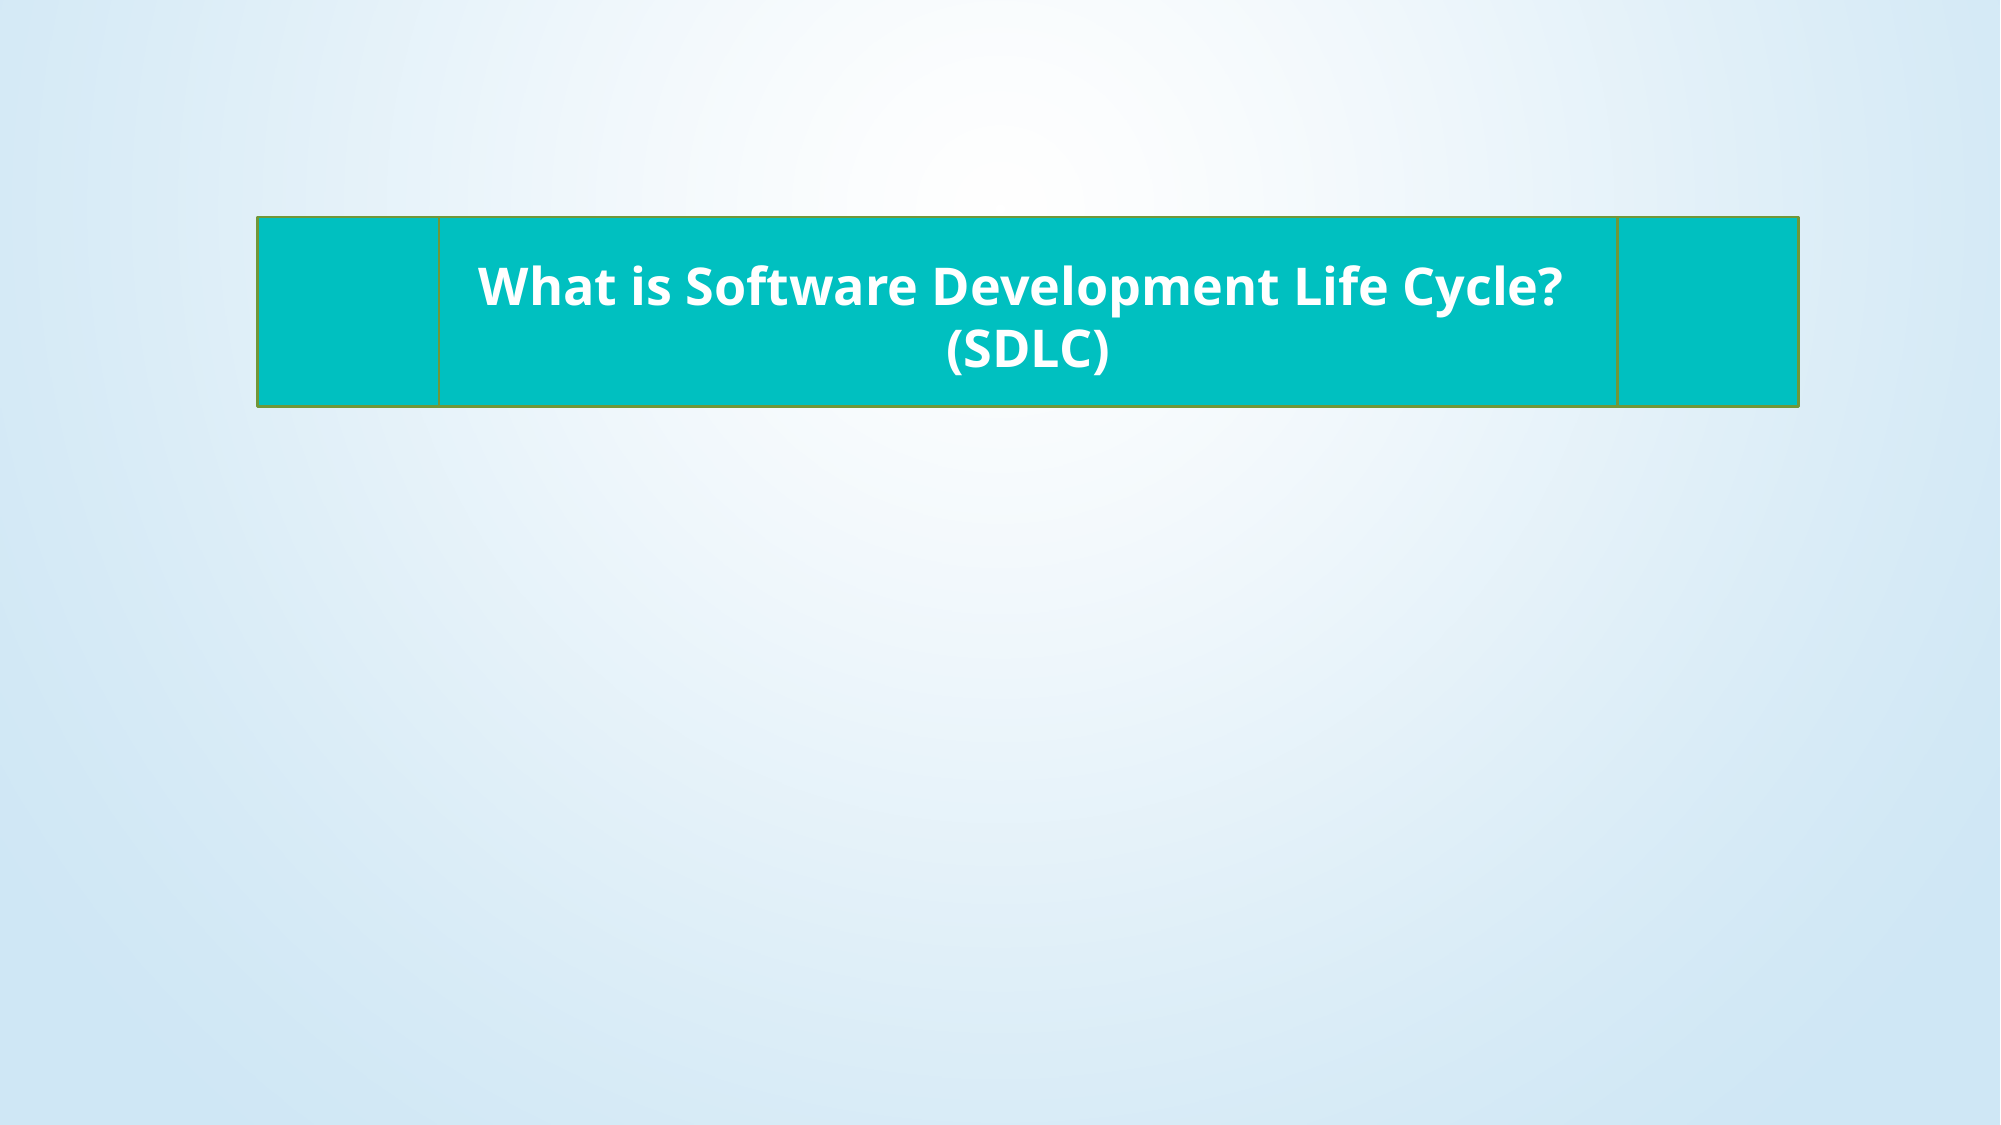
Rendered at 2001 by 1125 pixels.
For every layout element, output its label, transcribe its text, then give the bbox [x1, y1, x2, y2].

text_box What is Software Development Life Cycle? (SDLC) [258, 217, 1798, 407]
picture [0, 0, 2000, 1125]
